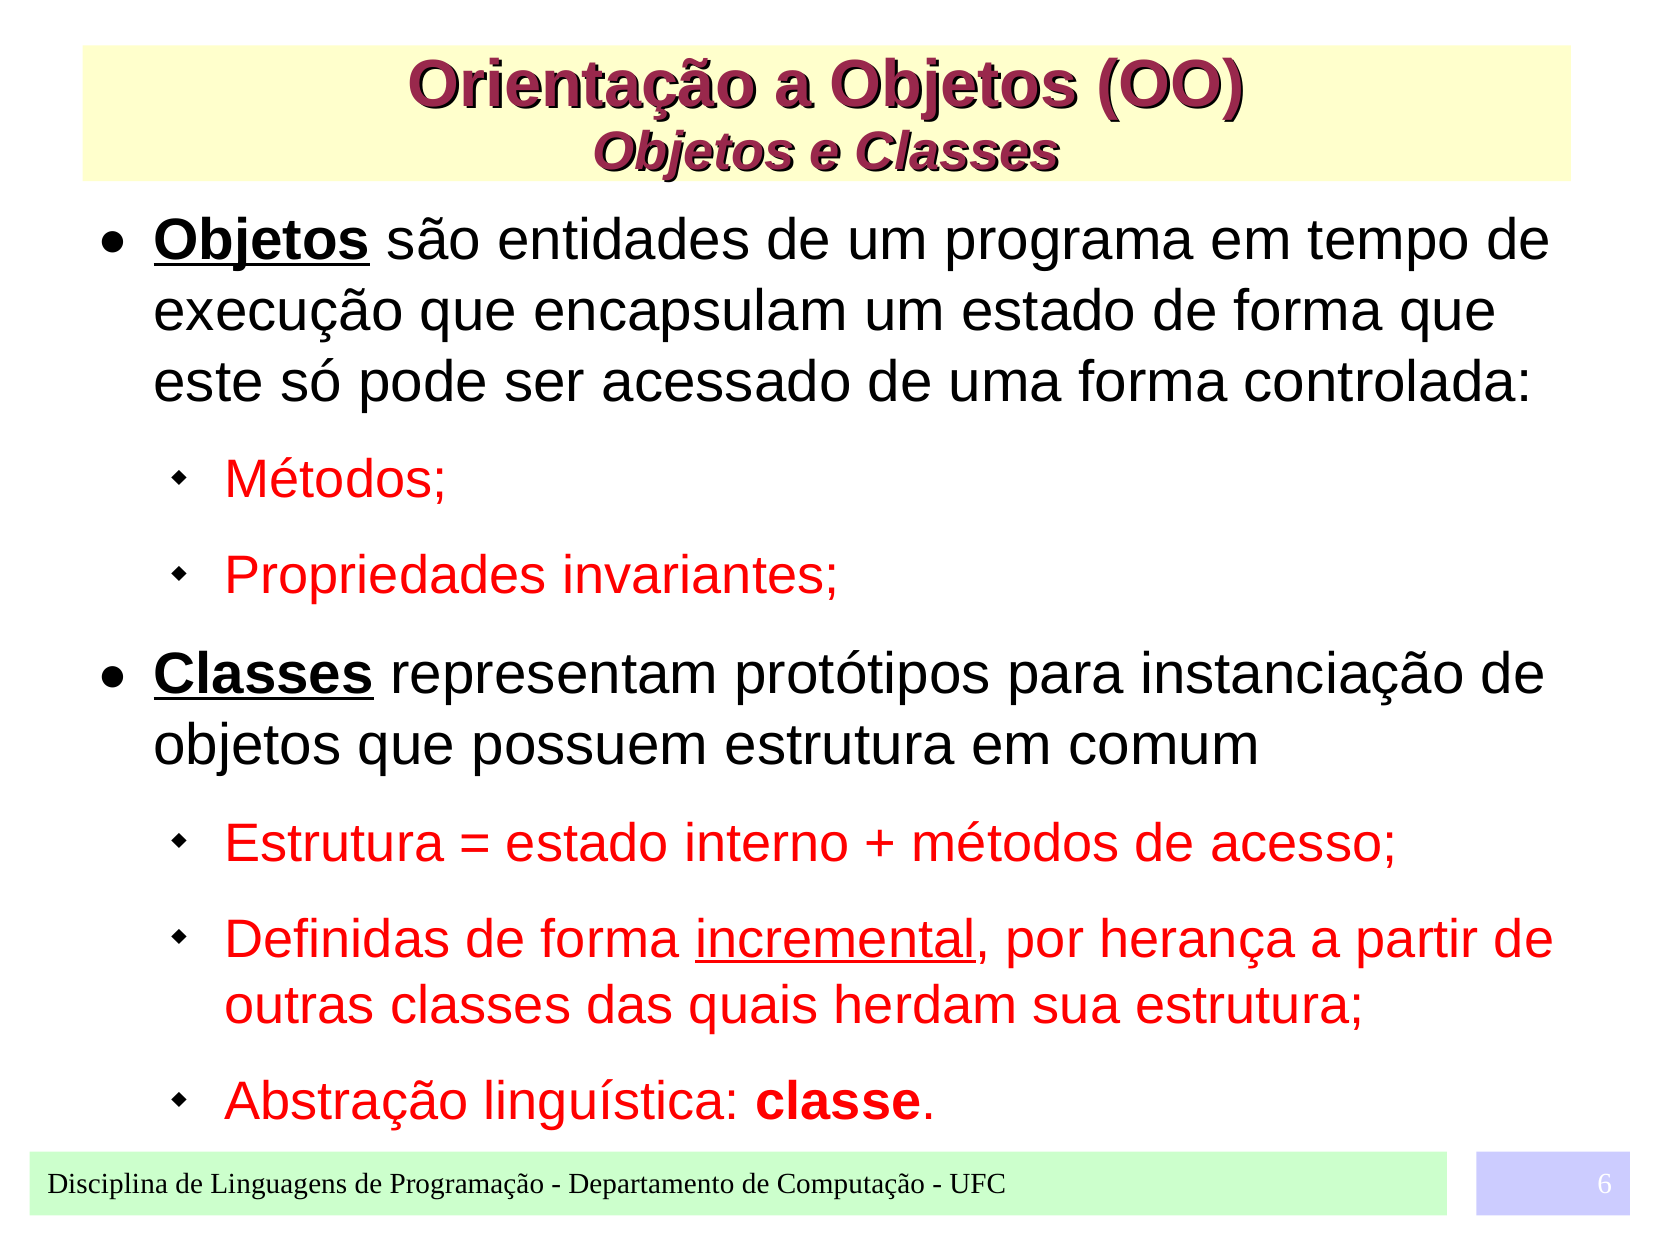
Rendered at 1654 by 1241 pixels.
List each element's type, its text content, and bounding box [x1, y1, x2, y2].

title Orientação a Objetos (OO) Objetos e Classes [82, 45, 1571, 182]
list Objetos são entidades de um programa em tempo de execução que encapsulam um estado de forma que este só pode ser acessado de uma forma controlada: Métodos; Propriedades invariantes; Classes representam protótipos para instanciação de objetos que possuem estrutura em comum Estrutura = estado interno + métodos de acesso; Definidas de forma incremental, por herança a partir de outras classes das quais herdam sua estrutura; Abstração linguística: classe. [82, 206, 1571, 1152]
